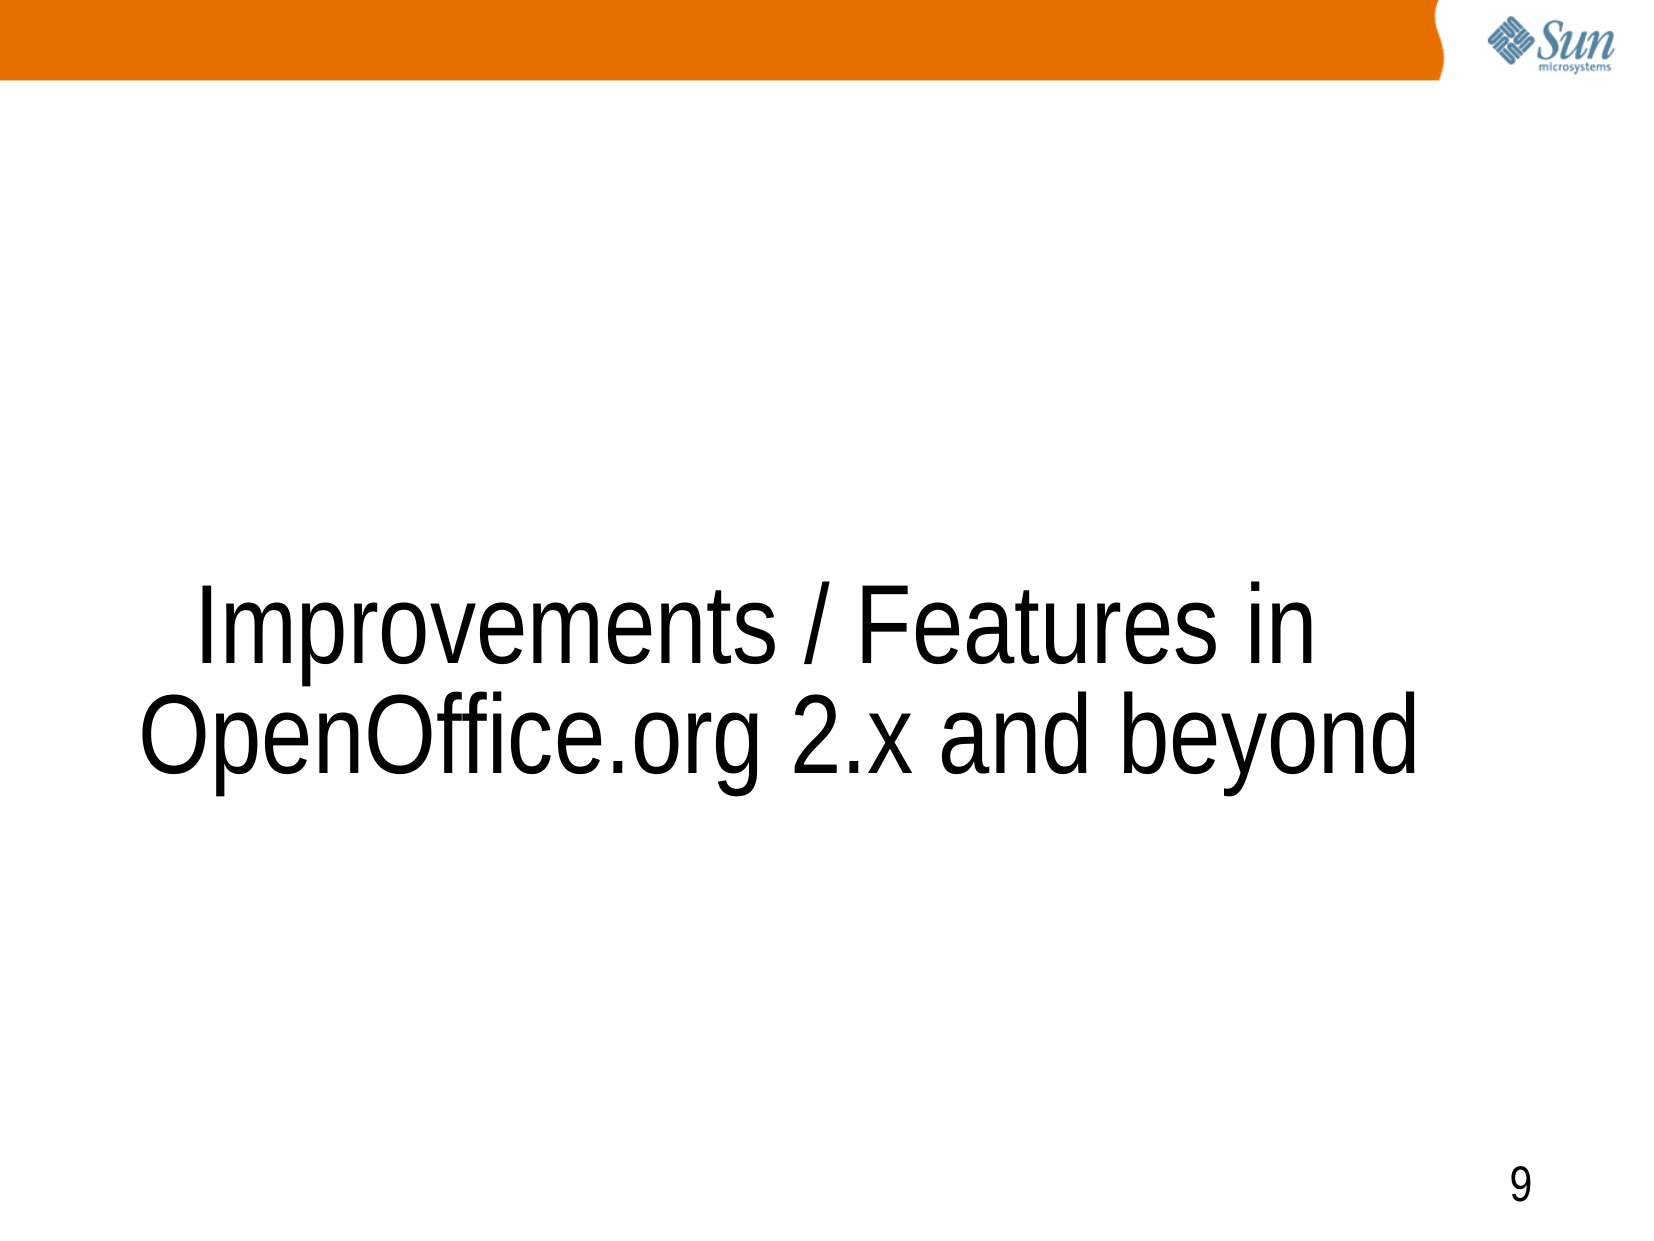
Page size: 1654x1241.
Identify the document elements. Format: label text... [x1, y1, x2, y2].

picture [0, 0, 1654, 83]
list Improvements / Features in OpenOffice.org 2.x and beyond [71, 283, 1545, 1121]
